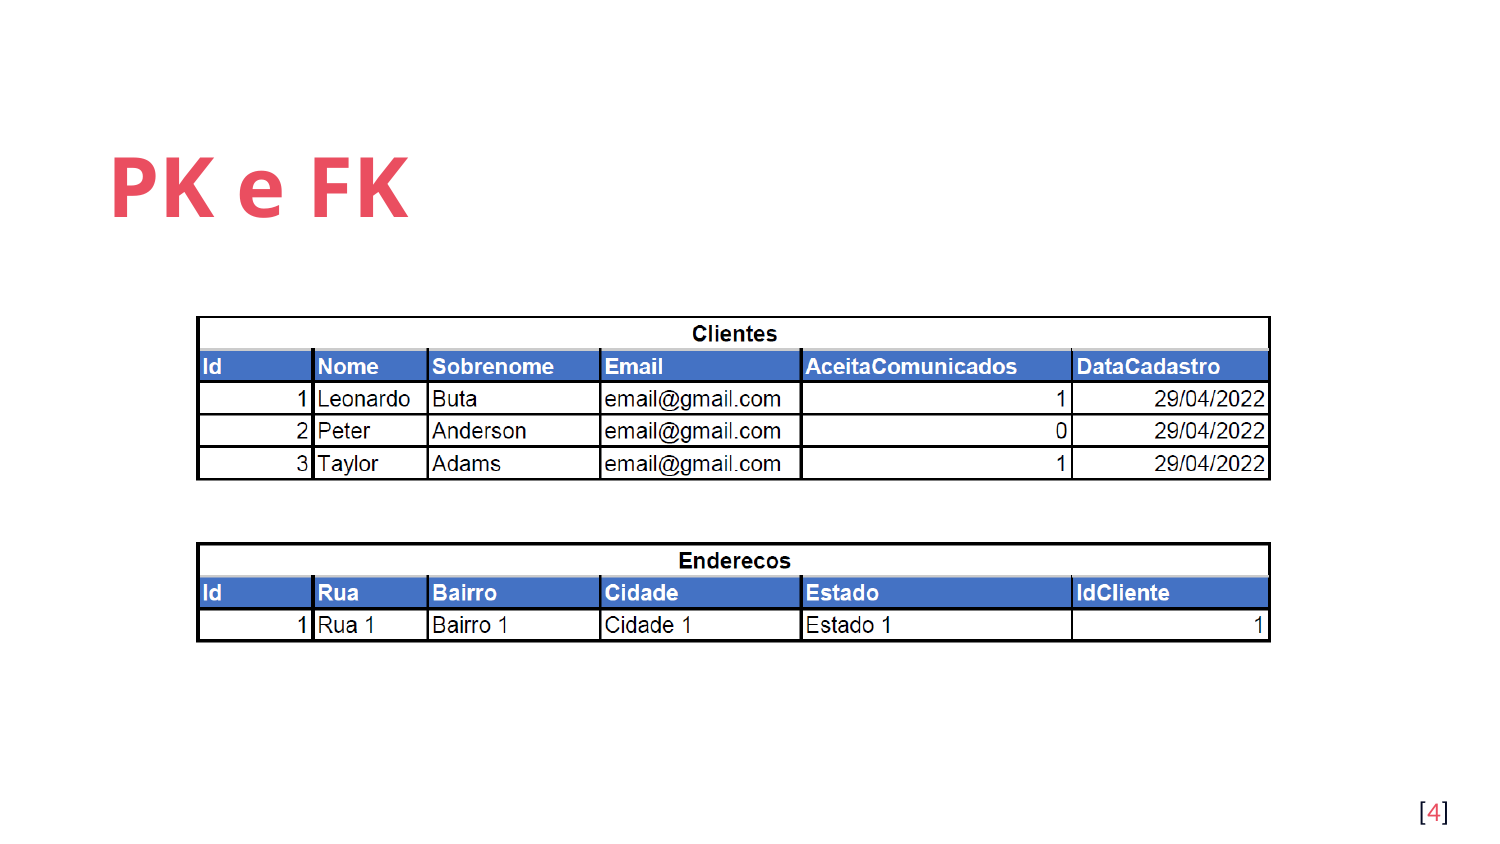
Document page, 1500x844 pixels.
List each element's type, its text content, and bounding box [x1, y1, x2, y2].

text_box PK e FK [92, 104, 1408, 243]
picture [182, 290, 1283, 652]
slide_number [‹#›] [1403, 779, 1494, 844]
